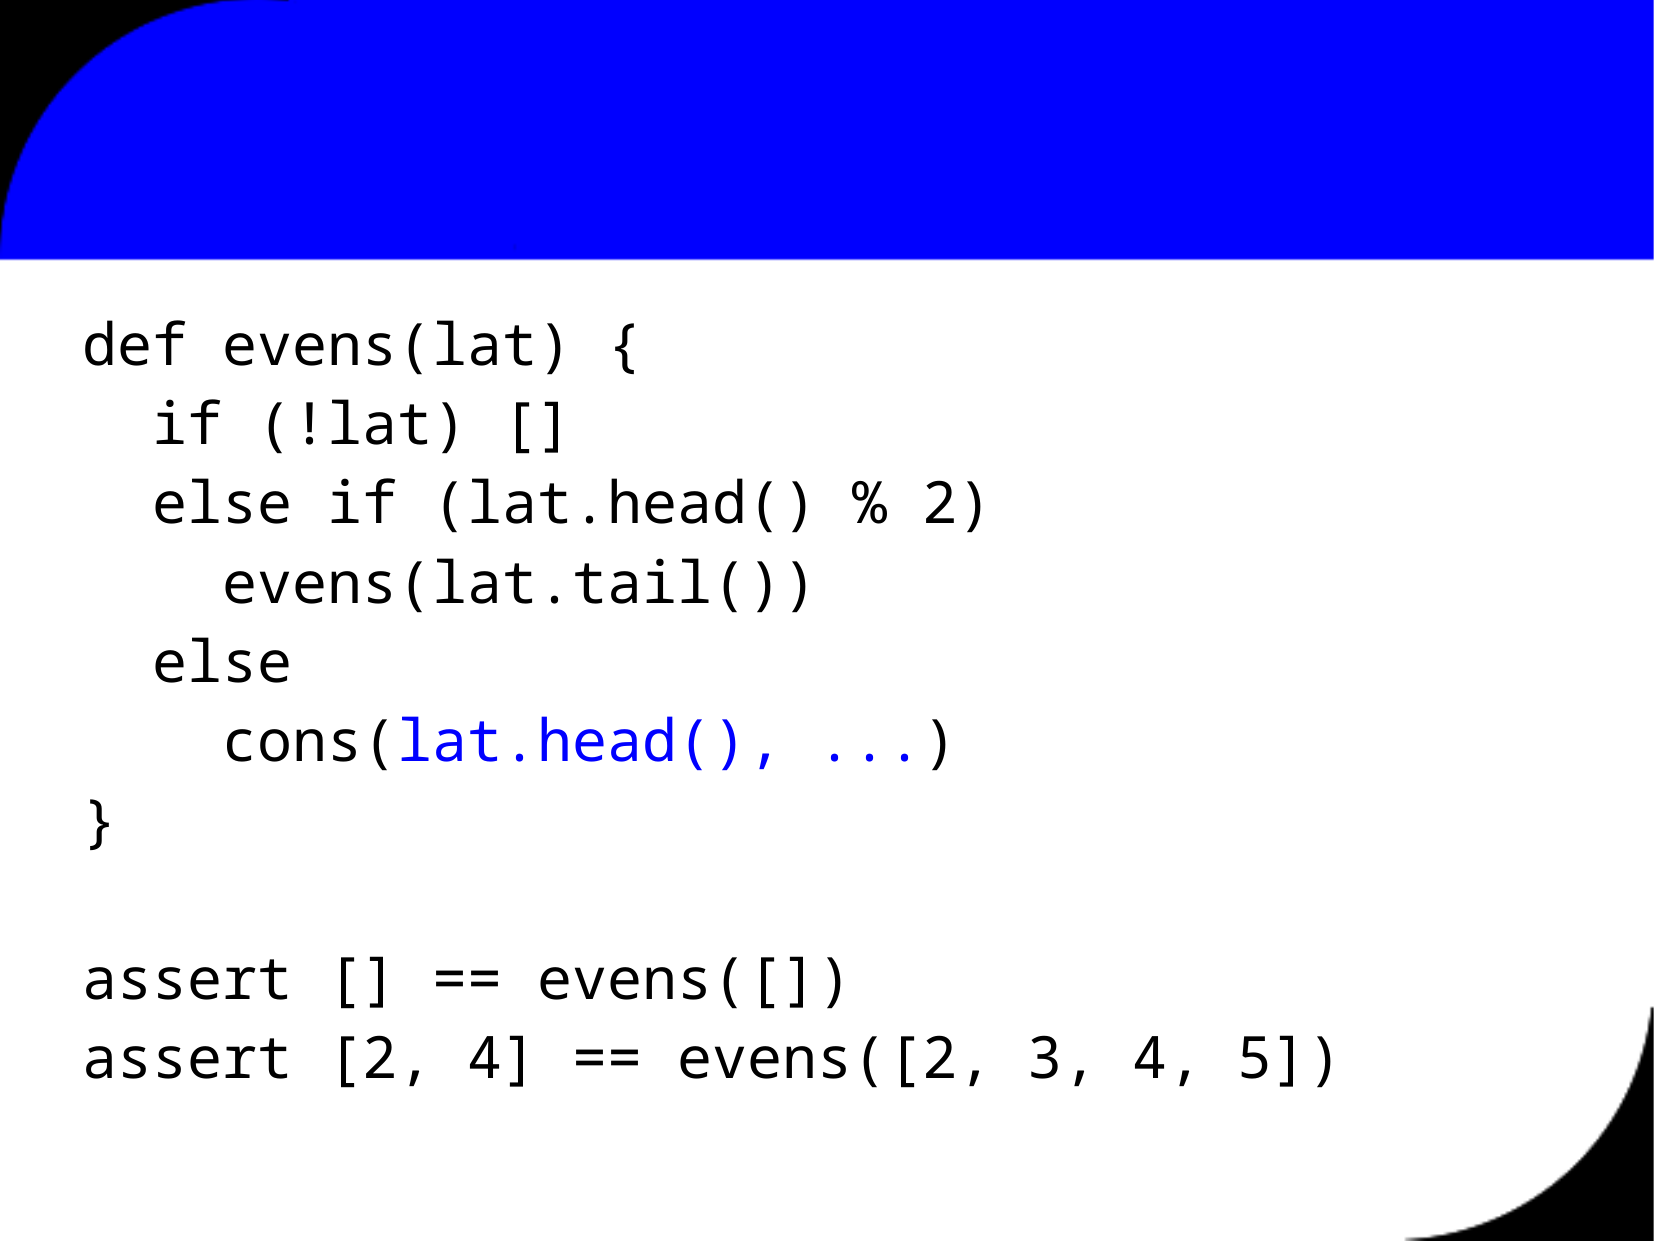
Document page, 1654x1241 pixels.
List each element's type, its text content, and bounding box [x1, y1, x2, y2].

picture [0, 0, 1654, 1241]
subtitle def evens(lat) { if (!lat) [] else if (lat.head() % 2) evens(lat.tail()) else cons(lat.head(), ...) } assert [] == evens([]) assert [2, 4] == evens([2, 3, 4, 5]) [82, 297, 1571, 1102]
